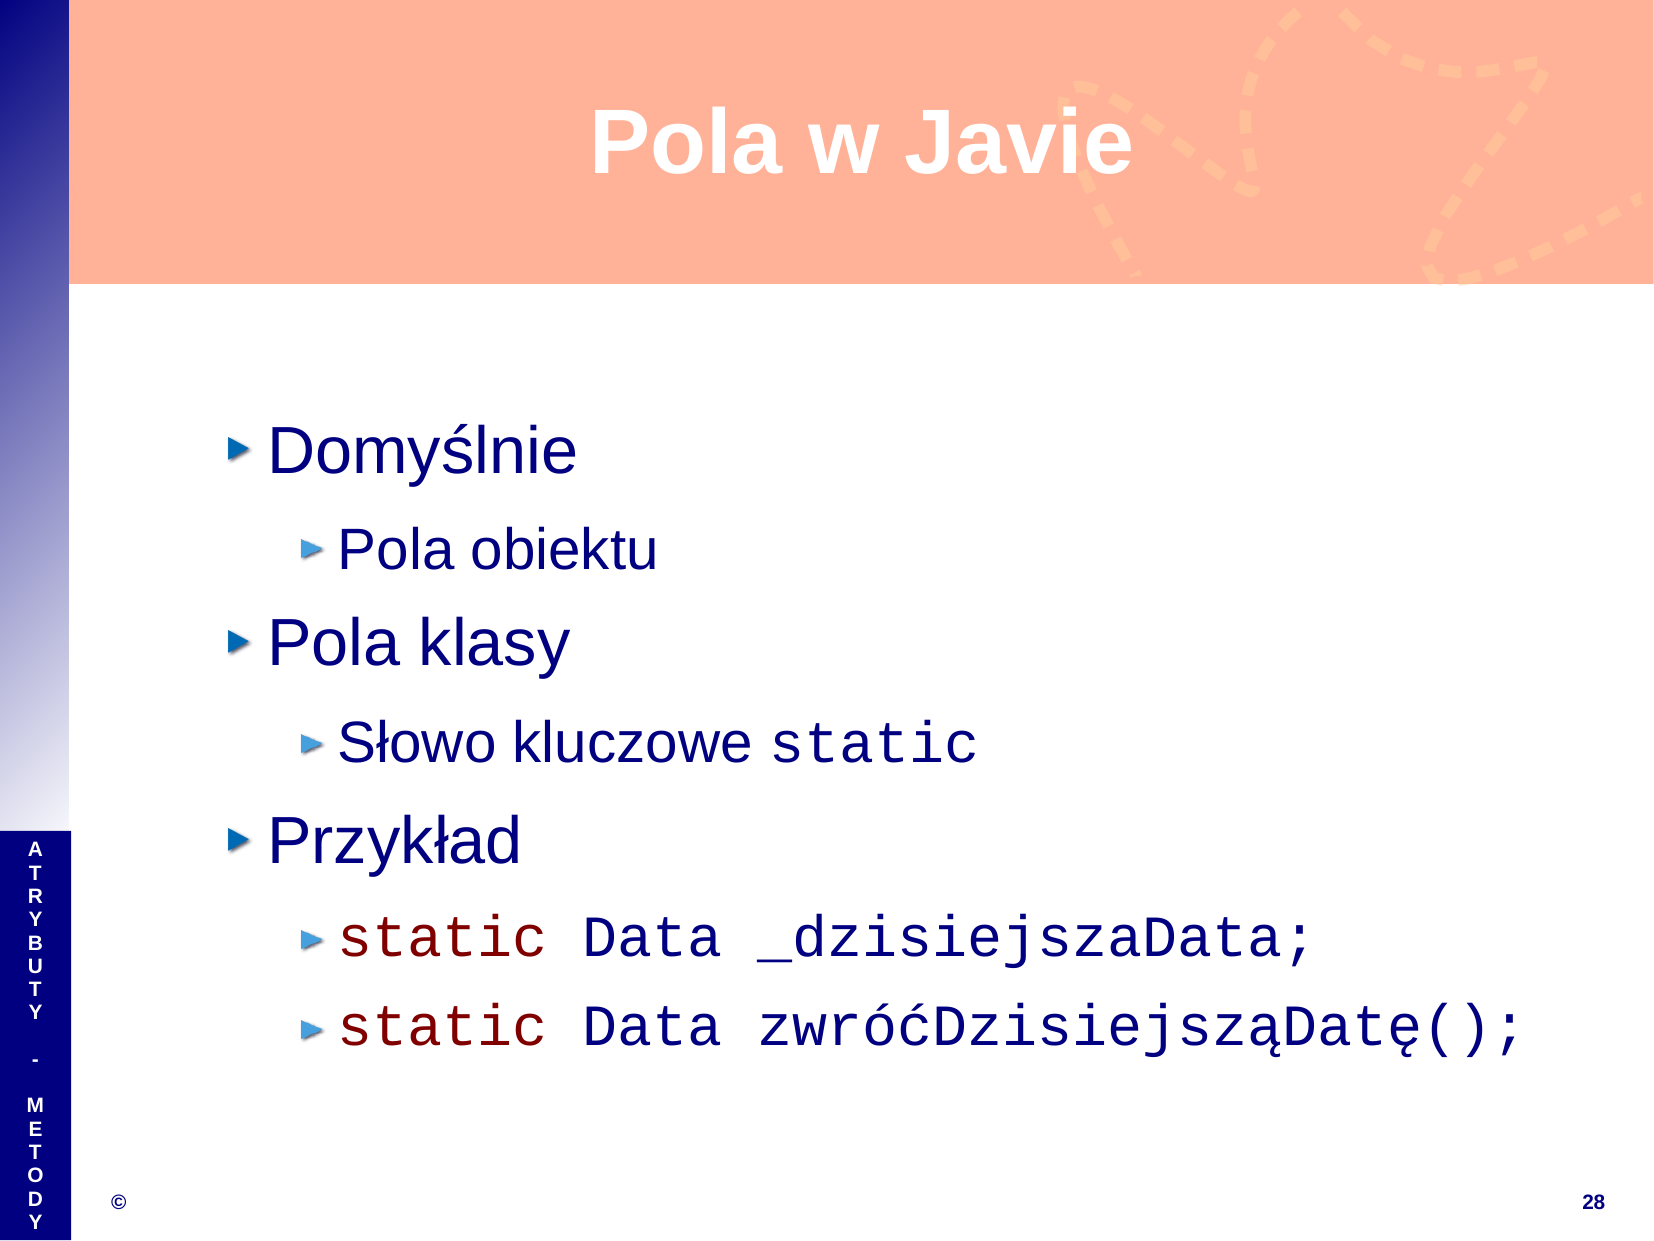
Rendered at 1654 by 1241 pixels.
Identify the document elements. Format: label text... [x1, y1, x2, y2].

title Pola w Javie [70, 37, 1654, 246]
text_box A T R Y B U T Y - M E T O D Y [0, 830, 71, 1241]
list Domyślnie Pola obiektu Pola klasy Słowo kluczowe static Przykład static Data _dzisiejszaData; static Data zwróćDzisiejsząDatę(); [196, 412, 1529, 1078]
